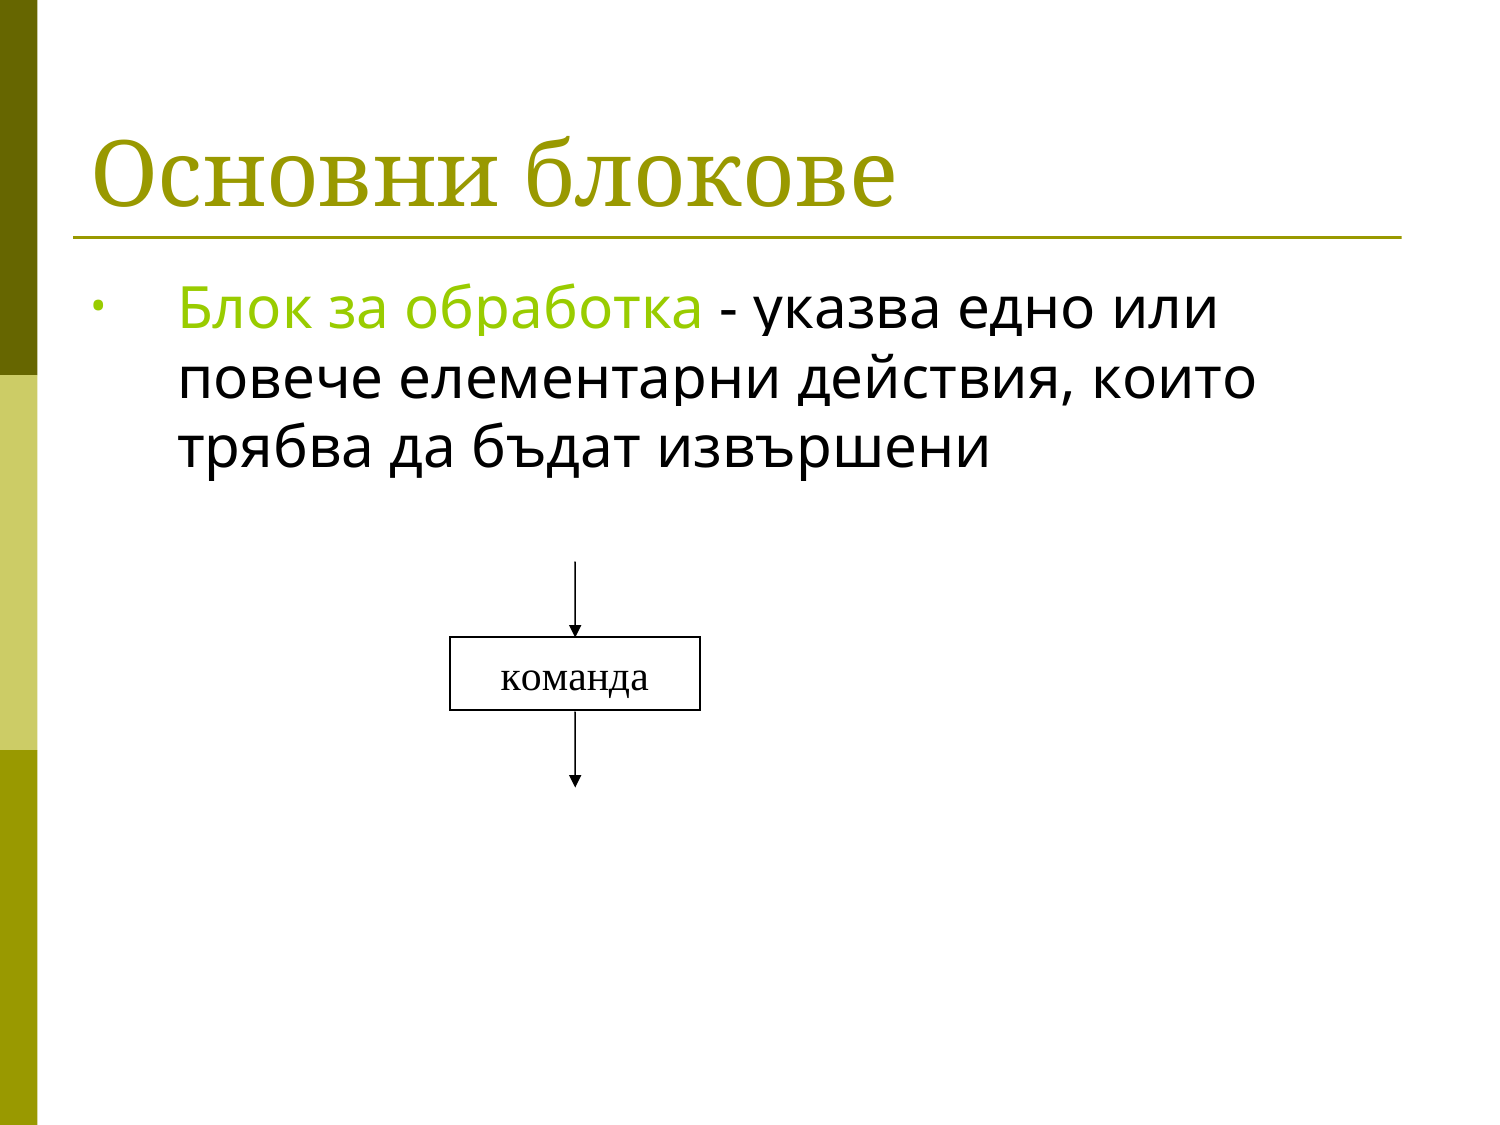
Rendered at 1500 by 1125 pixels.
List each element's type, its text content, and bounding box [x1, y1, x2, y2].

list Блок за обработка - указва едно или повече елементарни действия, които трябва да бъдат извършени [75, 262, 1426, 1006]
text_box команда [450, 637, 700, 710]
title Основни блокове [75, 45, 1426, 233]
